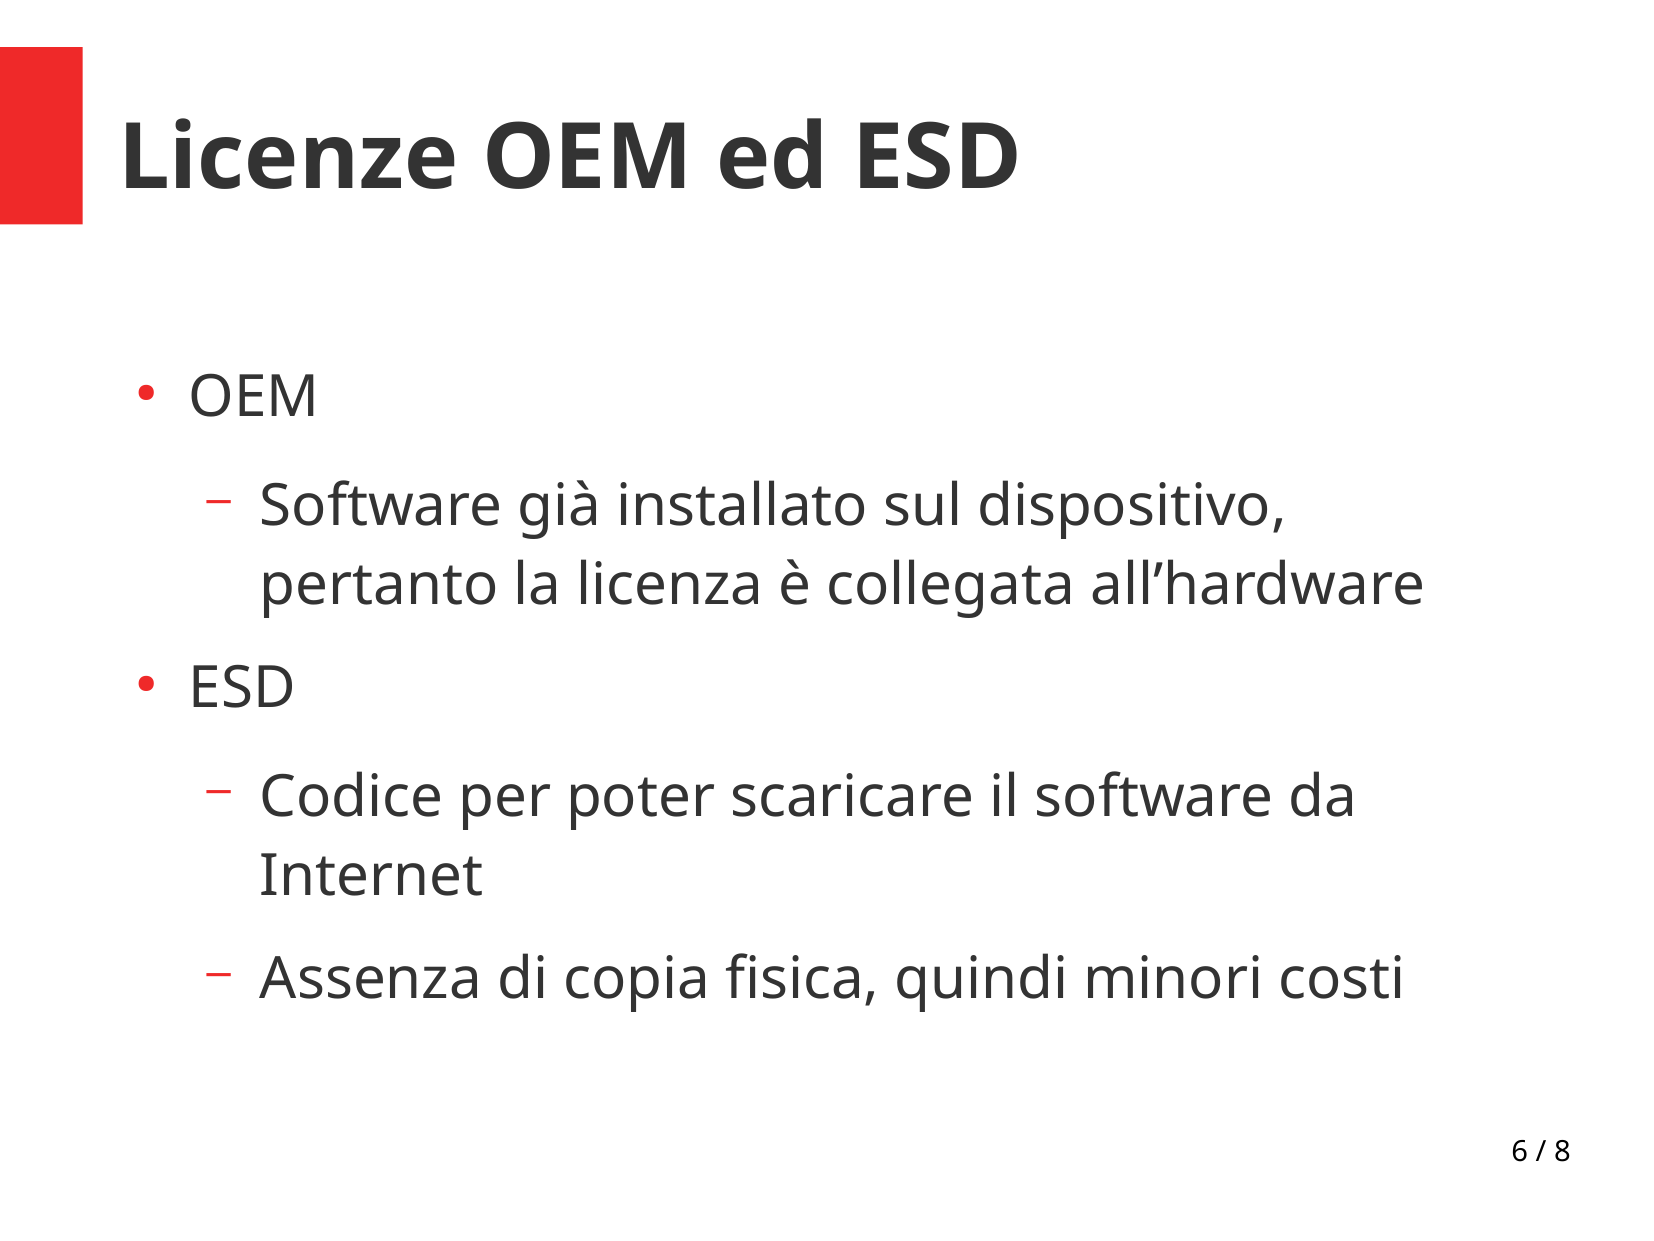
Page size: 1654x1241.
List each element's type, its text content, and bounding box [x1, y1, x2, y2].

list OEM Software già installato sul dispositivo, pertanto la licenza è collegata all’hardware ESD Codice per poter scaricare il software da Internet Assenza di copia fisica, quindi minori costi [118, 354, 1536, 1074]
title Licenze OEM ed ESD [118, 49, 1571, 257]
